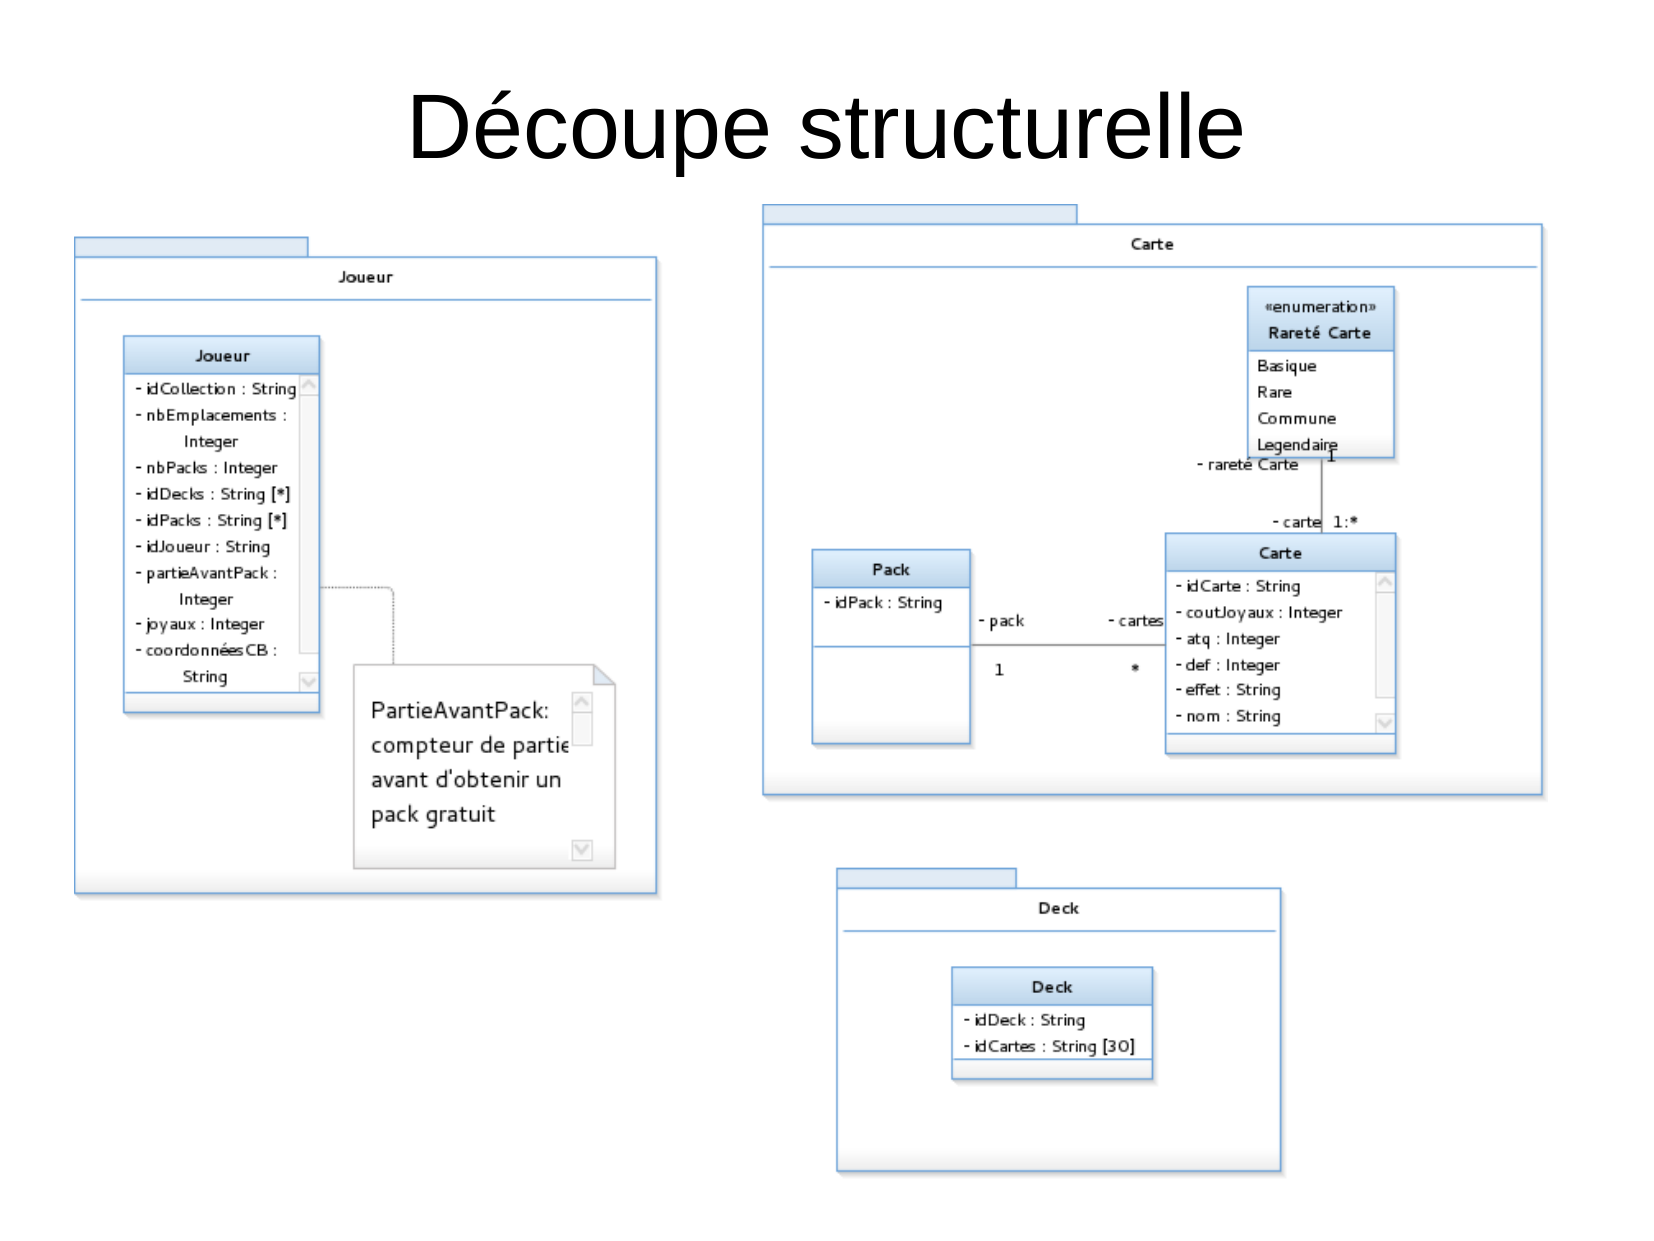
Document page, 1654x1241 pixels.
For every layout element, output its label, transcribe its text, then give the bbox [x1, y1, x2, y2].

picture [74, 204, 1548, 1182]
title Découpe structurelle [82, 23, 1571, 231]
